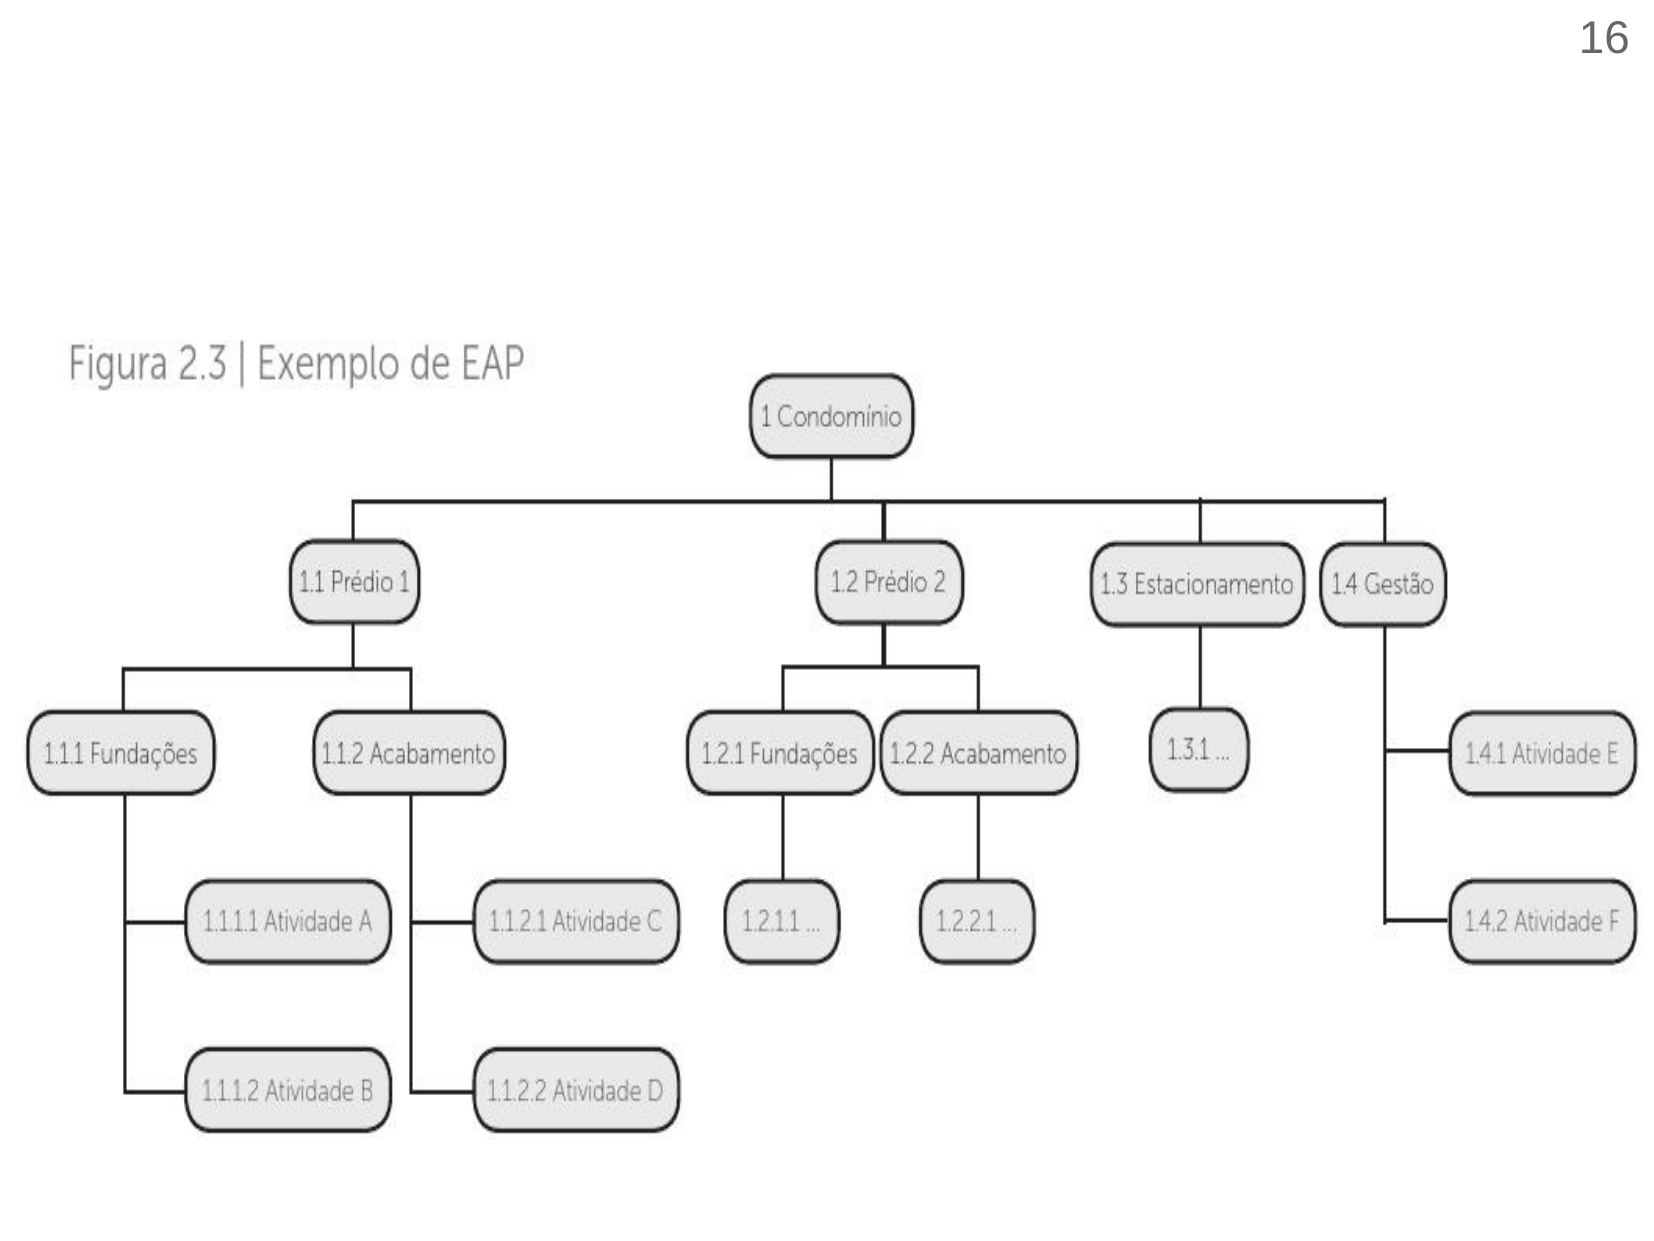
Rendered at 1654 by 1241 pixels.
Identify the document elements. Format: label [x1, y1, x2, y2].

picture [22, 339, 1643, 1140]
